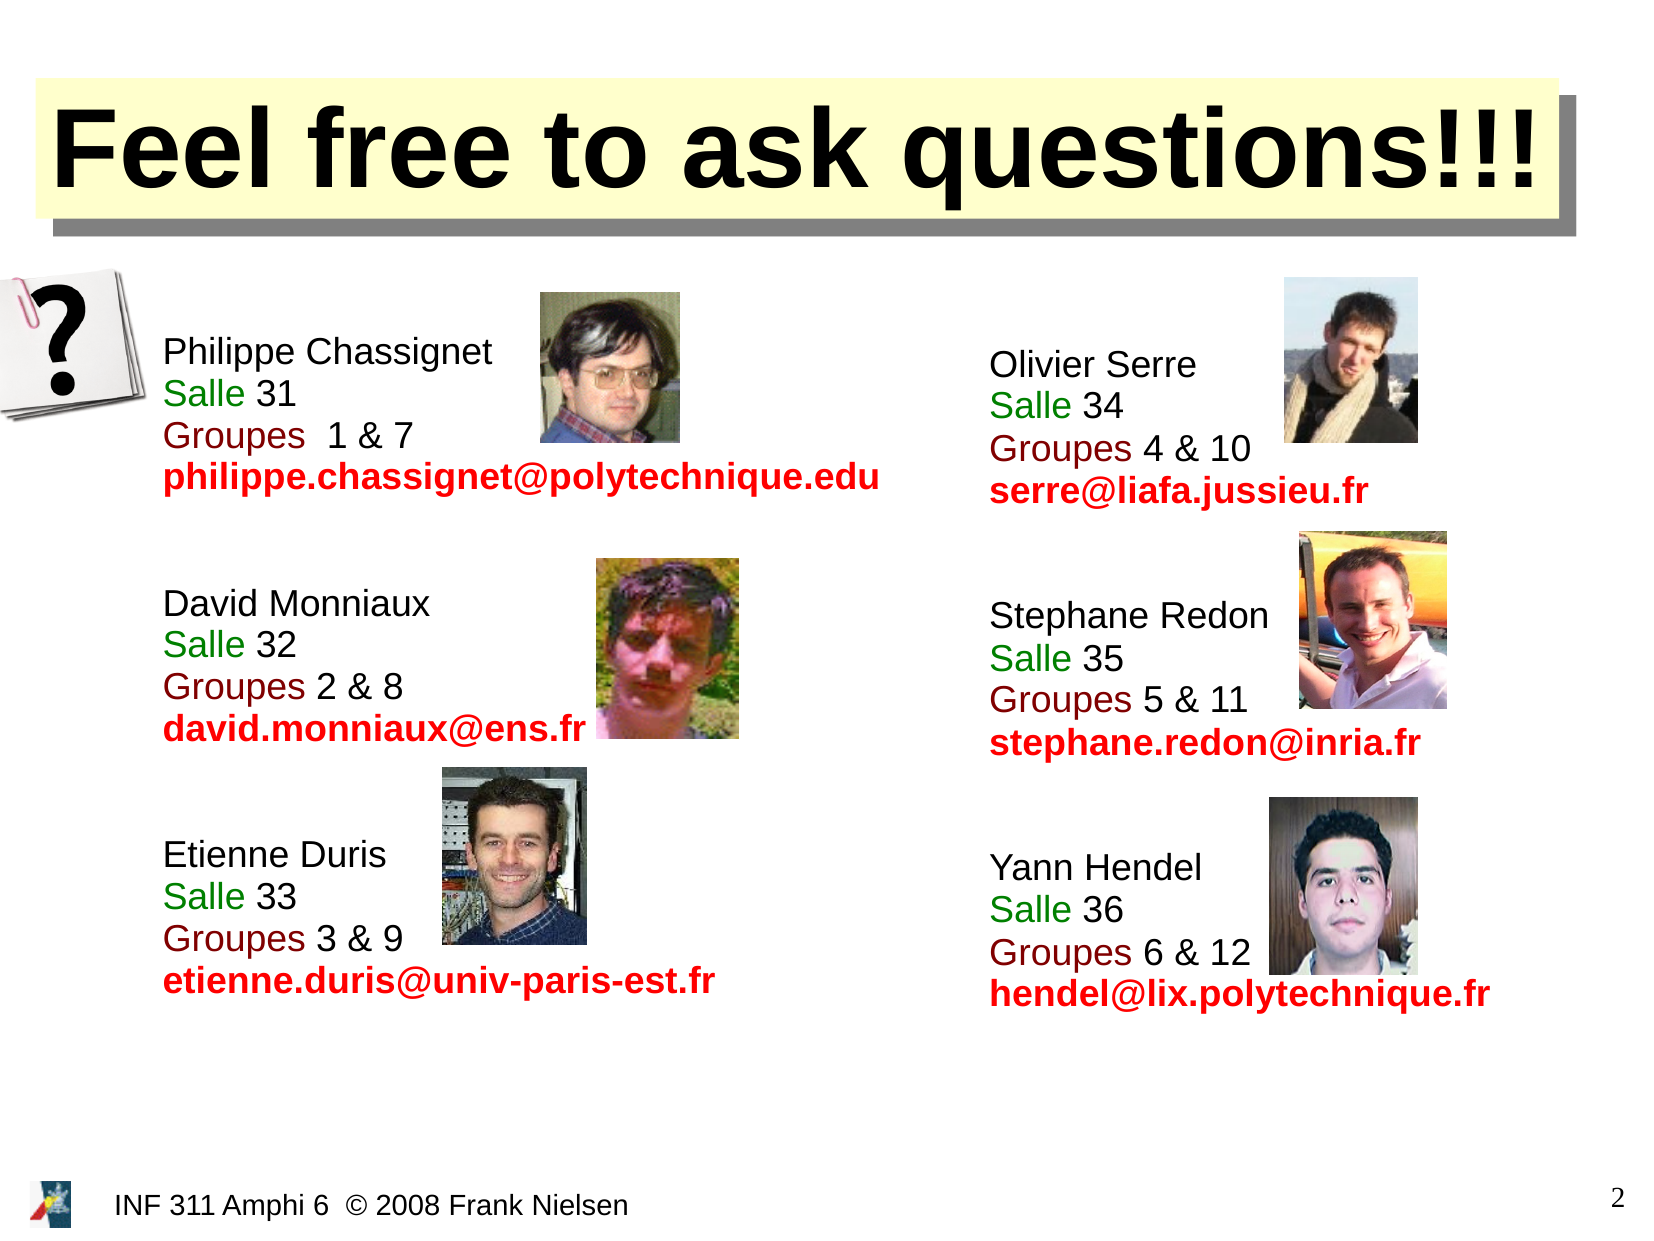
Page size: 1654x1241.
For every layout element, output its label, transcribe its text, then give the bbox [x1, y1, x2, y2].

picture [596, 558, 739, 739]
picture [1284, 277, 1418, 443]
picture [442, 767, 587, 945]
text_box Philippe Chassignet Salle 31 Groupes 1 & 7 philippe.chassignet@polytechnique.edu David Monniaux Salle 32 Groupes 2 & 8 david.monniaux@ens.fr Etienne Duris Salle 33 Groupes 3 & 9 etienne.duris@univ-paris-est.fr [147, 322, 896, 1014]
picture [1269, 797, 1418, 975]
picture [540, 292, 680, 443]
text_box Olivier Serre Salle 34 Groupes 4 & 10 serre@liafa.jussieu.fr Stephane Redon Salle 35 Groupes 5 & 11 stephane.redon@inria.fr Yann Hendel Salle 36 Groupes 6 & 12 hendel@lix.polytechnique.fr [974, 335, 1565, 1093]
text_box Feel free to ask questions!!! [35, 78, 1560, 219]
picture [1299, 531, 1447, 709]
picture [29, 1181, 71, 1228]
picture [0, 254, 148, 430]
